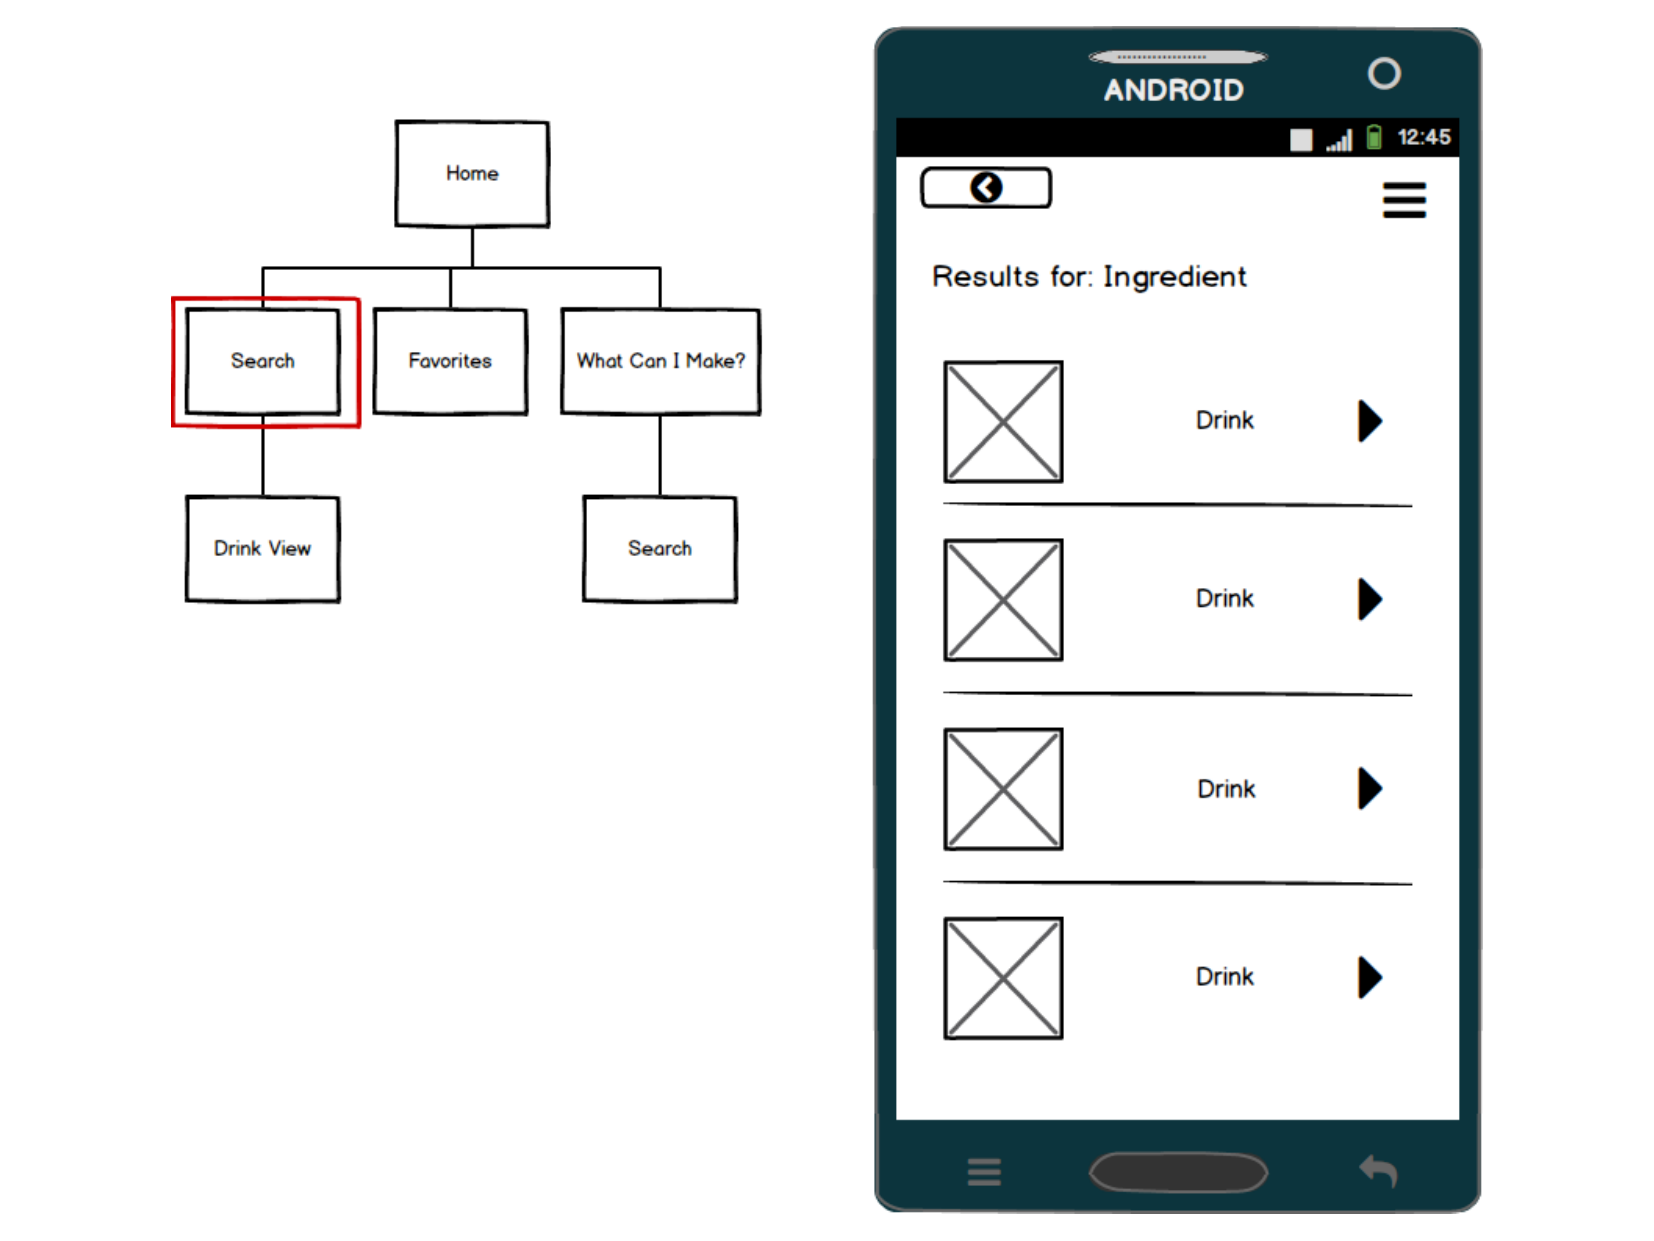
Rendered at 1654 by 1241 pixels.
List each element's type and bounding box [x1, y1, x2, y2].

picture [171, 26, 1483, 1214]
